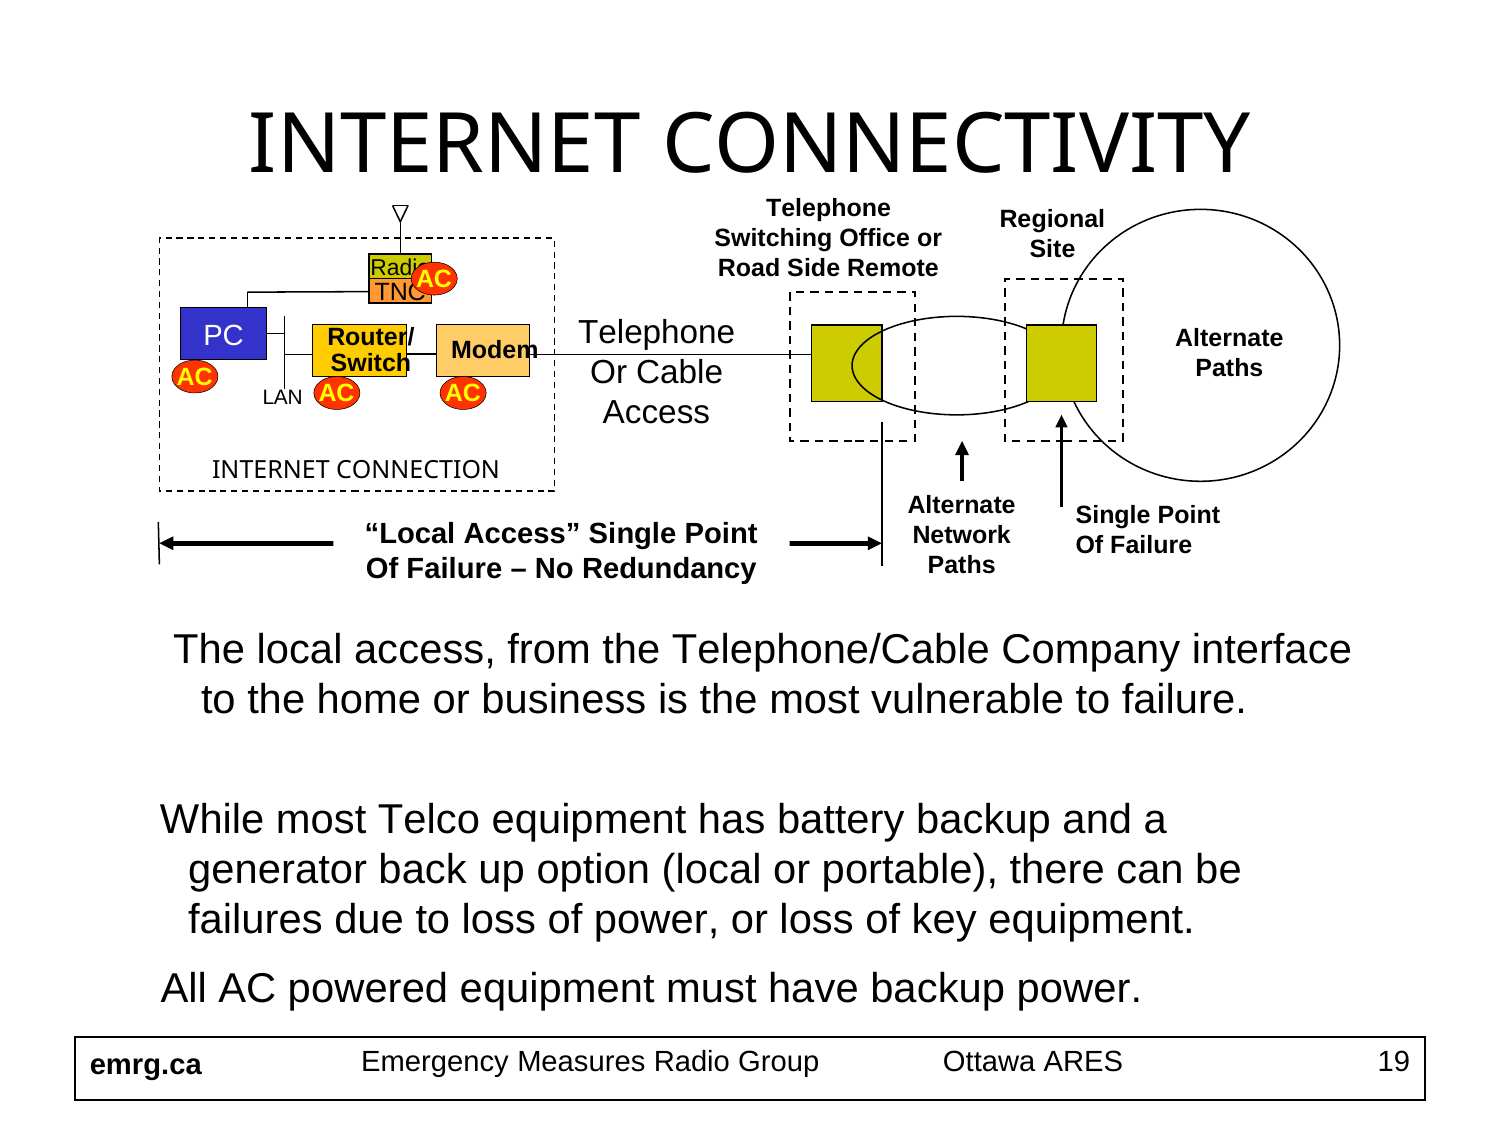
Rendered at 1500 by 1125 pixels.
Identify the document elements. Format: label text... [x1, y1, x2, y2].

text_box [453, 269, 458, 288]
text_box Alternate Network Paths [871, 481, 1053, 587]
text_box AC [444, 376, 482, 407]
text_box Telephone Or Cable Access [554, 303, 759, 439]
text_box AC [176, 360, 213, 391]
text_box [811, 324, 882, 402]
text_box [440, 383, 444, 403]
text_box [313, 383, 318, 403]
text_box Router/ Switch [312, 324, 407, 377]
text_box While most Telco equipment has battery backup and a generator back up option (local or portable), there can be failures due to loss of power, or loss of key equipment. [145, 784, 1358, 950]
text_box Radio [369, 254, 432, 279]
text_box PC [180, 307, 267, 360]
text_box [411, 269, 415, 288]
text_box Regional Site [953, 195, 1152, 271]
text_box [213, 366, 218, 387]
text_box The local access, from the Telephone/Cable Company interface to the home or business is the most vulnerable to failure. [158, 614, 1371, 730]
text_box AC [318, 376, 355, 407]
text_box Alternate Paths [1158, 321, 1302, 382]
text_box [1026, 324, 1097, 402]
text_box Modem [436, 324, 530, 377]
text_box “Local Access” Single Point Of Failure – No Redundancy [333, 506, 790, 592]
text_box All AC powered equipment must have backup power. [145, 953, 1196, 1019]
text_box LAN [247, 376, 318, 417]
text_box INTERNET CONNECTIVITY [1152, 211, 1275, 233]
text_box [482, 383, 487, 403]
text_box TNC [369, 279, 432, 304]
text_box INTERNET CONNECTIVITY [75, 45, 1426, 233]
text_box INTERNET CONNECTION [158, 445, 555, 492]
text_box AC [415, 262, 453, 293]
text_box [853, 333, 882, 398]
text_box Telephone Switching Office or Road Side Remote [695, 183, 963, 290]
text_box [171, 367, 176, 386]
text_box [355, 383, 360, 403]
text_box Single Point Of Failure [1060, 490, 1243, 567]
